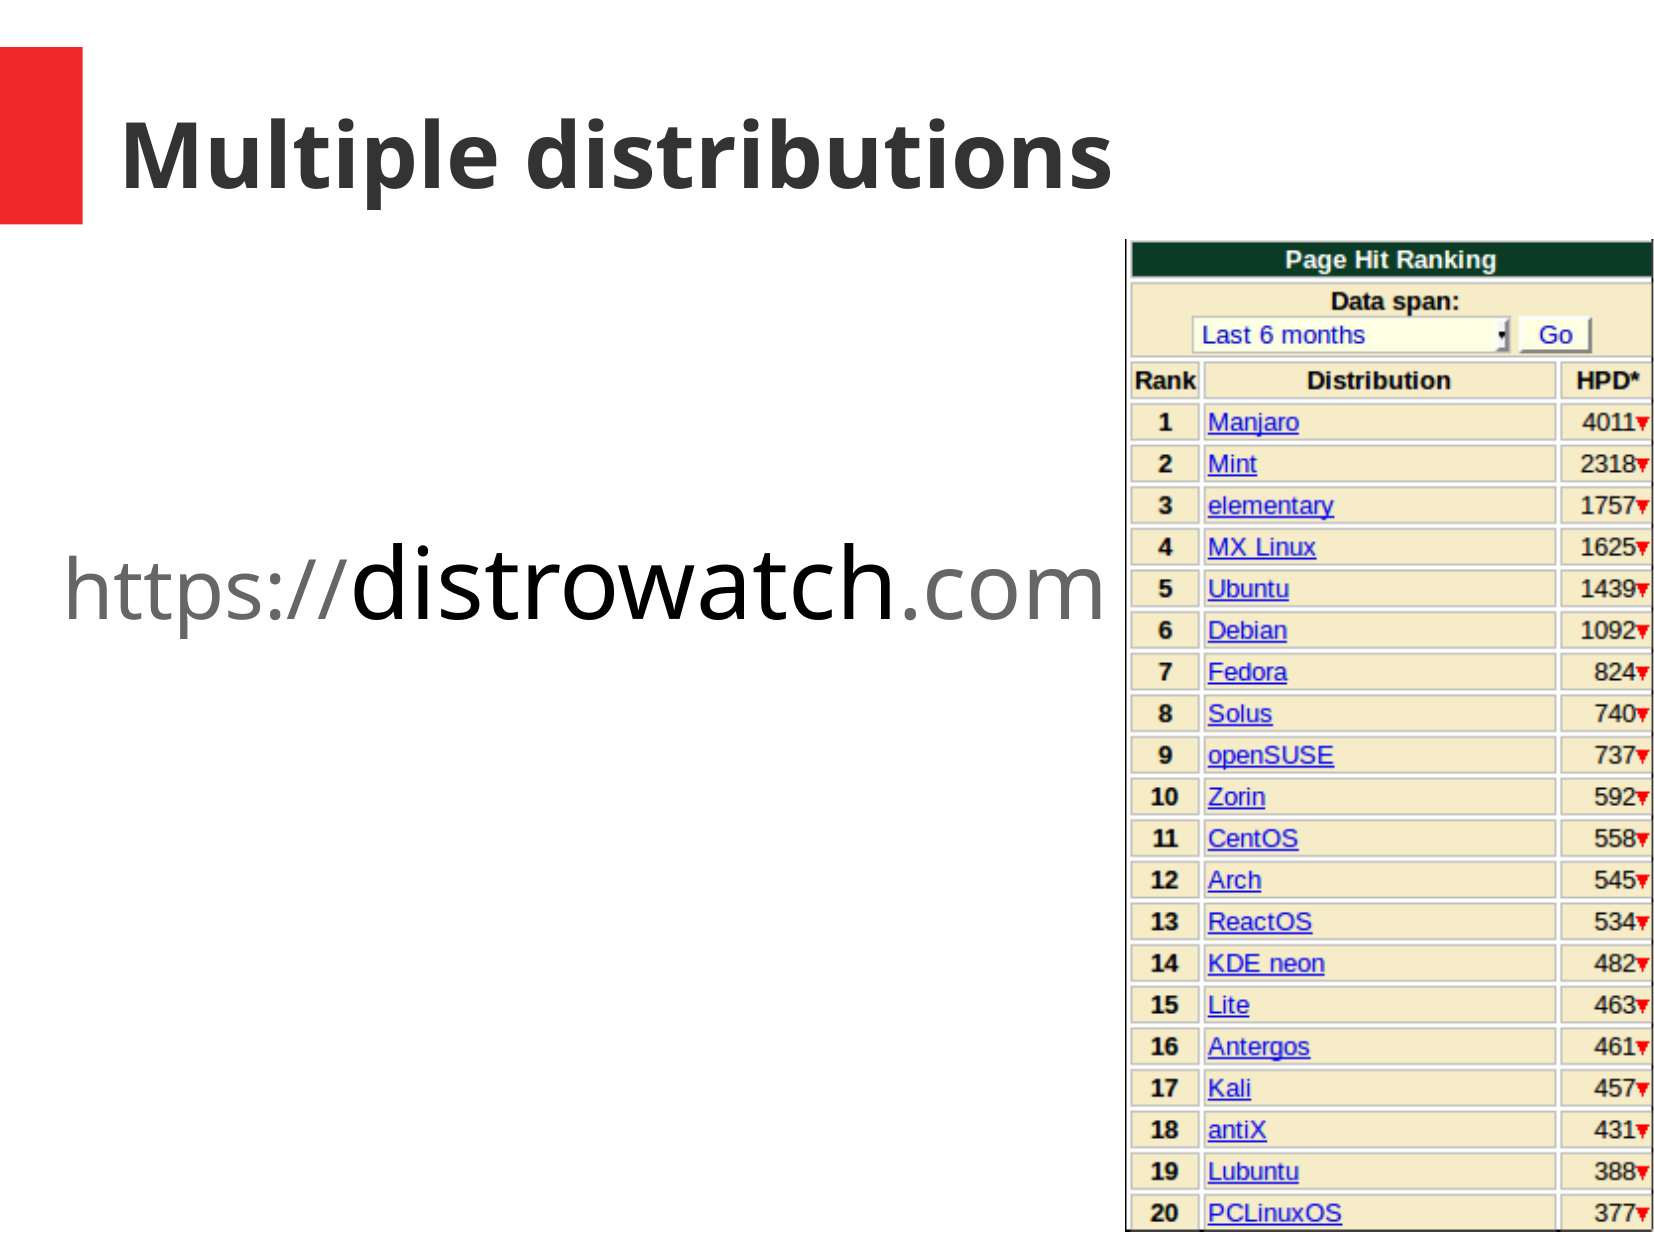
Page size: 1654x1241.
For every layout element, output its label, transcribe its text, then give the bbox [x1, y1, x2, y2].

title Multiple distributions [118, 49, 1571, 257]
text_box https://distrowatch.com [47, 505, 1125, 657]
picture [1125, 239, 1654, 1232]
